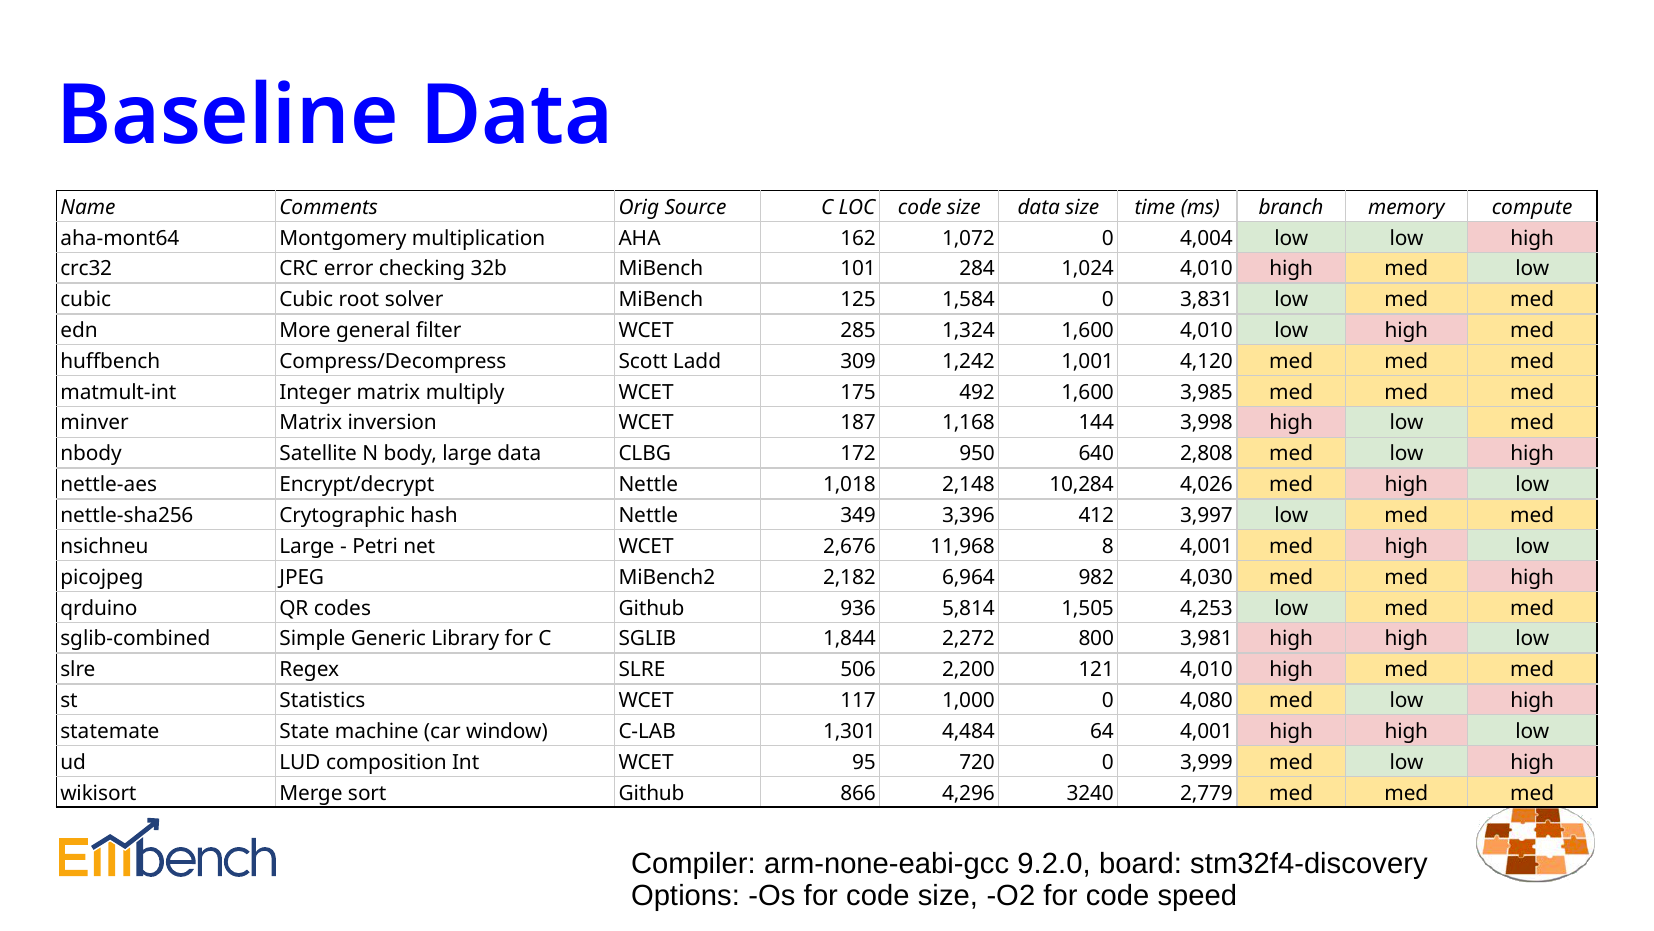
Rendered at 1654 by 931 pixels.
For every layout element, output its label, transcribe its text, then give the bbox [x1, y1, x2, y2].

table_cell cubic [57, 284, 275, 313]
table_cell med [1346, 376, 1467, 406]
table_cell 101 [761, 253, 879, 282]
table_cell 1,584 [880, 284, 998, 313]
table_cell low [1346, 438, 1467, 467]
table_cell 11,968 [880, 530, 998, 560]
table_cell qrduino [57, 592, 275, 622]
table_cell low [1346, 685, 1467, 714]
table_cell 4,080 [1118, 685, 1236, 714]
table_cell med [1468, 407, 1596, 437]
picture [1476, 808, 1595, 883]
table_cell 4,026 [1118, 469, 1236, 498]
table_cell low [1468, 469, 1596, 498]
table_cell high [1238, 654, 1345, 683]
table_header Comments [276, 191, 614, 221]
table_cell 4,253 [1118, 592, 1236, 622]
table_cell high [1468, 438, 1596, 467]
table_cell Regex [276, 654, 614, 683]
table_cell 1,168 [880, 407, 998, 437]
table_cell high [1346, 715, 1467, 745]
table_cell Scott Ladd [615, 345, 760, 375]
table_cell high [1346, 315, 1467, 344]
table_cell st [57, 685, 275, 714]
table_cell 8 [999, 530, 1117, 560]
table_cell 2,272 [880, 623, 998, 652]
table_cell 284 [880, 253, 998, 282]
table_cell med [1238, 746, 1345, 776]
table_cell sglib-combined [57, 623, 275, 652]
table_cell 3240 [999, 777, 1117, 806]
table_cell statemate [57, 715, 275, 745]
table_cell 121 [999, 654, 1117, 683]
table_cell med [1468, 376, 1596, 406]
table_cell low [1468, 253, 1596, 282]
table_cell Github [615, 592, 760, 622]
table_cell 1,301 [761, 715, 879, 745]
table_cell med [1238, 438, 1345, 467]
table_cell low [1346, 407, 1467, 437]
table_header C LOC [761, 191, 879, 221]
table_cell C-LAB [615, 715, 760, 745]
table_cell 1,600 [999, 376, 1117, 406]
table_cell 0 [999, 284, 1117, 313]
table_cell 800 [999, 623, 1117, 652]
table_cell WCET [615, 685, 760, 714]
table_cell CLBG [615, 438, 760, 467]
table_cell Large - Petri net [276, 530, 614, 560]
table_cell minver [57, 407, 275, 437]
table_cell high [1346, 530, 1467, 560]
table_cell 4,004 [1118, 222, 1236, 252]
table_cell edn [57, 315, 275, 344]
table_cell high [1468, 561, 1596, 591]
table_header branch [1238, 191, 1345, 221]
table_cell 187 [761, 407, 879, 437]
table_cell 3,985 [1118, 376, 1236, 406]
table_cell LUD composition Int [276, 746, 614, 776]
table_cell 4,030 [1118, 561, 1236, 591]
table_header Orig Source [615, 191, 760, 221]
table_cell 3,997 [1118, 500, 1236, 529]
table_cell ud [57, 746, 275, 776]
table_cell med [1346, 654, 1467, 683]
table_cell WCET [615, 407, 760, 437]
table_cell Satellite N body, large data [276, 438, 614, 467]
table_cell 3,998 [1118, 407, 1236, 437]
table_cell wikisort [57, 777, 275, 806]
table_cell low [1468, 530, 1596, 560]
table_cell 4,001 [1118, 715, 1236, 745]
table_cell med [1238, 469, 1345, 498]
table_cell med [1468, 592, 1596, 622]
table_cell 2,148 [880, 469, 998, 498]
table_cell med [1238, 376, 1345, 406]
table_cell 1,072 [880, 222, 998, 252]
table_cell WCET [615, 315, 760, 344]
table_cell matmult-int [57, 376, 275, 406]
table_cell high [1238, 715, 1345, 745]
table_header compute [1468, 191, 1596, 221]
table_cell 2,779 [1118, 777, 1236, 806]
table_cell 1,324 [880, 315, 998, 344]
table_cell Nettle [615, 469, 760, 498]
table_cell med [1346, 284, 1467, 313]
table_cell med [1238, 561, 1345, 591]
table_cell Integer matrix multiply [276, 376, 614, 406]
table_cell 2,808 [1118, 438, 1236, 467]
table_cell low [1238, 284, 1345, 313]
table_header memory [1346, 191, 1467, 221]
table_cell 4,001 [1118, 530, 1236, 560]
table_cell State machine (car window) [276, 715, 614, 745]
table_cell med [1346, 561, 1467, 591]
table_cell Crytographic hash [276, 500, 614, 529]
table_cell high [1346, 469, 1467, 498]
table_cell SGLIB [615, 623, 760, 652]
table_cell 2,200 [880, 654, 998, 683]
table_cell MiBench2 [615, 561, 760, 591]
table_cell nettle-aes [57, 469, 275, 498]
table_cell 64 [999, 715, 1117, 745]
table_cell 1,000 [880, 685, 998, 714]
table_cell 2,182 [761, 561, 879, 591]
table_cell 95 [761, 746, 879, 776]
table_cell 1,600 [999, 315, 1117, 344]
table_header code size [880, 191, 998, 221]
table_cell med [1346, 500, 1467, 529]
table_cell 1,001 [999, 345, 1117, 375]
table_cell 4,010 [1118, 253, 1236, 282]
table_cell 172 [761, 438, 879, 467]
table_cell low [1238, 222, 1345, 252]
table_cell med [1468, 777, 1596, 806]
table_cell 125 [761, 284, 879, 313]
table_cell med [1346, 253, 1467, 282]
table_cell 3,396 [880, 500, 998, 529]
table_cell 0 [999, 685, 1117, 714]
table_cell high [1238, 623, 1345, 652]
table_cell high [1238, 407, 1345, 437]
table_cell 4,484 [880, 715, 998, 745]
table_cell 0 [999, 222, 1117, 252]
table_cell crc32 [57, 253, 275, 282]
table_cell 720 [880, 746, 998, 776]
table_cell CRC error checking 32b [276, 253, 614, 282]
table_cell 506 [761, 654, 879, 683]
table_cell 3,831 [1118, 284, 1236, 313]
table_cell 492 [880, 376, 998, 406]
table_cell WCET [615, 746, 760, 776]
table_cell high [1468, 222, 1596, 252]
table_cell med [1346, 345, 1467, 375]
table_cell 640 [999, 438, 1117, 467]
table_cell 0 [999, 746, 1117, 776]
table_cell med [1238, 530, 1345, 560]
table_cell 1,018 [761, 469, 879, 498]
table_cell 936 [761, 592, 879, 622]
table_cell low [1468, 623, 1596, 652]
table_cell 117 [761, 685, 879, 714]
table_cell 412 [999, 500, 1117, 529]
table_cell Statistics [276, 685, 614, 714]
table_cell Github [615, 777, 760, 806]
table_cell 175 [761, 376, 879, 406]
table_cell nbody [57, 438, 275, 467]
table_cell MiBench [615, 253, 760, 282]
table_cell nsichneu [57, 530, 275, 560]
table_cell high [1468, 746, 1596, 776]
table_cell Nettle [615, 500, 760, 529]
table_cell 162 [761, 222, 879, 252]
table_cell 2,676 [761, 530, 879, 560]
table_cell QR codes [276, 592, 614, 622]
table_cell 5,814 [880, 592, 998, 622]
table_cell More general filter [276, 315, 614, 344]
table_cell low [1238, 592, 1345, 622]
table_cell 1,844 [761, 623, 879, 652]
table_cell med [1238, 685, 1345, 714]
table_cell WCET [615, 530, 760, 560]
table_cell med [1238, 777, 1345, 806]
table_cell 144 [999, 407, 1117, 437]
table_cell med [1468, 315, 1596, 344]
table_cell 285 [761, 315, 879, 344]
table_cell low [1346, 222, 1467, 252]
table_cell 3,999 [1118, 746, 1236, 776]
table_cell 4,296 [880, 777, 998, 806]
table_cell JPEG [276, 561, 614, 591]
table_cell low [1238, 500, 1345, 529]
table_cell Matrix inversion [276, 407, 614, 437]
table_cell high [1238, 253, 1345, 282]
table_cell 6,964 [880, 561, 998, 591]
table_cell low [1346, 746, 1467, 776]
table_header data size [999, 191, 1117, 221]
table_cell picojpeg [57, 561, 275, 591]
table_cell med [1238, 345, 1345, 375]
text_box Compiler: arm-none-eabi-gcc 9.2.0, board: stm32f4-discovery Options: -Os for code size, -O2 for code speed [616, 839, 1451, 920]
table_cell high [1468, 685, 1596, 714]
table_cell Montgomery multiplication [276, 222, 614, 252]
table_cell low [1238, 315, 1345, 344]
table_cell slre [57, 654, 275, 683]
table_cell 1,505 [999, 592, 1117, 622]
table_cell med [1346, 777, 1467, 806]
table_cell med [1346, 592, 1467, 622]
table_cell MiBench [615, 284, 760, 313]
table_cell 982 [999, 561, 1117, 591]
table_cell med [1468, 500, 1596, 529]
table_cell Simple Generic Library for C [276, 623, 614, 652]
table_cell Encrypt/decrypt [276, 469, 614, 498]
table_cell 1,242 [880, 345, 998, 375]
table_cell 309 [761, 345, 879, 375]
table_cell AHA [615, 222, 760, 252]
table_cell med [1468, 284, 1596, 313]
table_cell med [1468, 345, 1596, 375]
table_cell Cubic root solver [276, 284, 614, 313]
table_cell aha-mont64 [57, 222, 275, 252]
table_cell med [1468, 654, 1596, 683]
table_cell 950 [880, 438, 998, 467]
title Baseline Data [56, 49, 1597, 173]
table_cell low [1468, 715, 1596, 745]
table_cell SLRE [615, 654, 760, 683]
table_cell 4,120 [1118, 345, 1236, 375]
table_header Name [57, 191, 275, 221]
table_cell 3,981 [1118, 623, 1236, 652]
table_cell 4,010 [1118, 315, 1236, 344]
table_cell Compress/Decompress [276, 345, 614, 375]
table_cell 4,010 [1118, 654, 1236, 683]
table_cell 1,024 [999, 253, 1117, 282]
table_cell high [1346, 623, 1467, 652]
table_cell WCET [615, 376, 760, 406]
table_cell nettle-sha256 [57, 500, 275, 529]
table_cell 866 [761, 777, 879, 806]
table_cell Merge sort [276, 777, 614, 806]
table_cell 349 [761, 500, 879, 529]
table_header time (ms) [1118, 191, 1236, 221]
table_cell 10,284 [999, 469, 1117, 498]
table_cell huffbench [57, 345, 275, 375]
